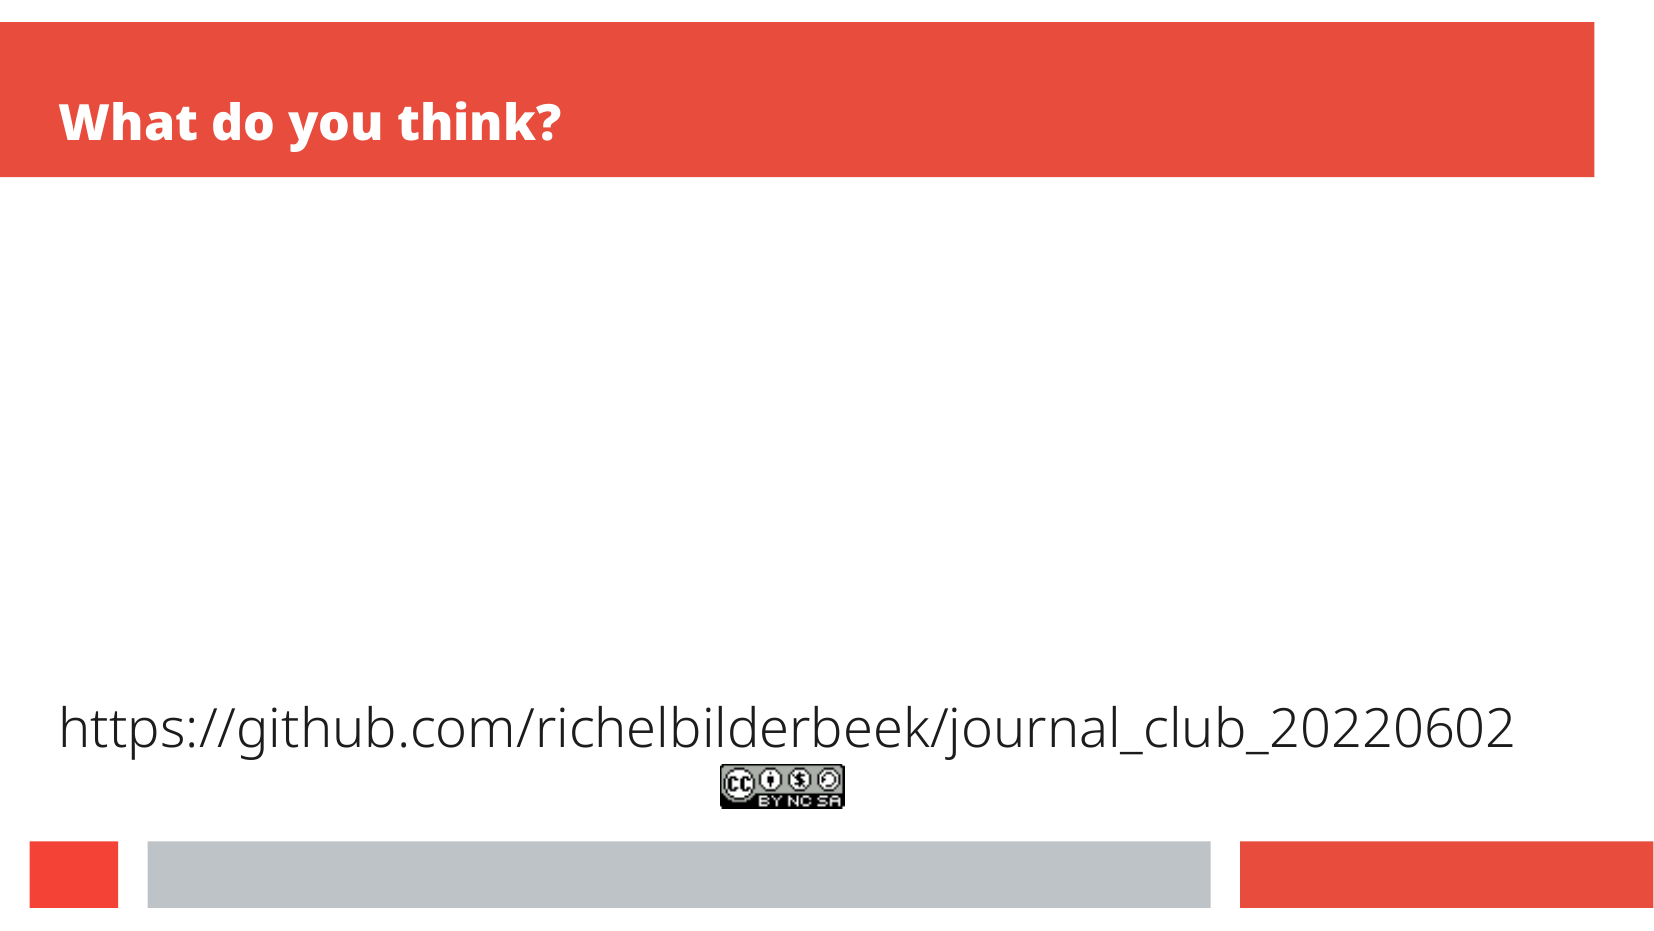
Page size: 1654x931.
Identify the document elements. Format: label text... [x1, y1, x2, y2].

title What do you think? [59, 44, 1595, 156]
picture [720, 764, 845, 809]
subtitle https://github.com/richelbilderbeek/journal_club_20220602 [59, 690, 1565, 820]
